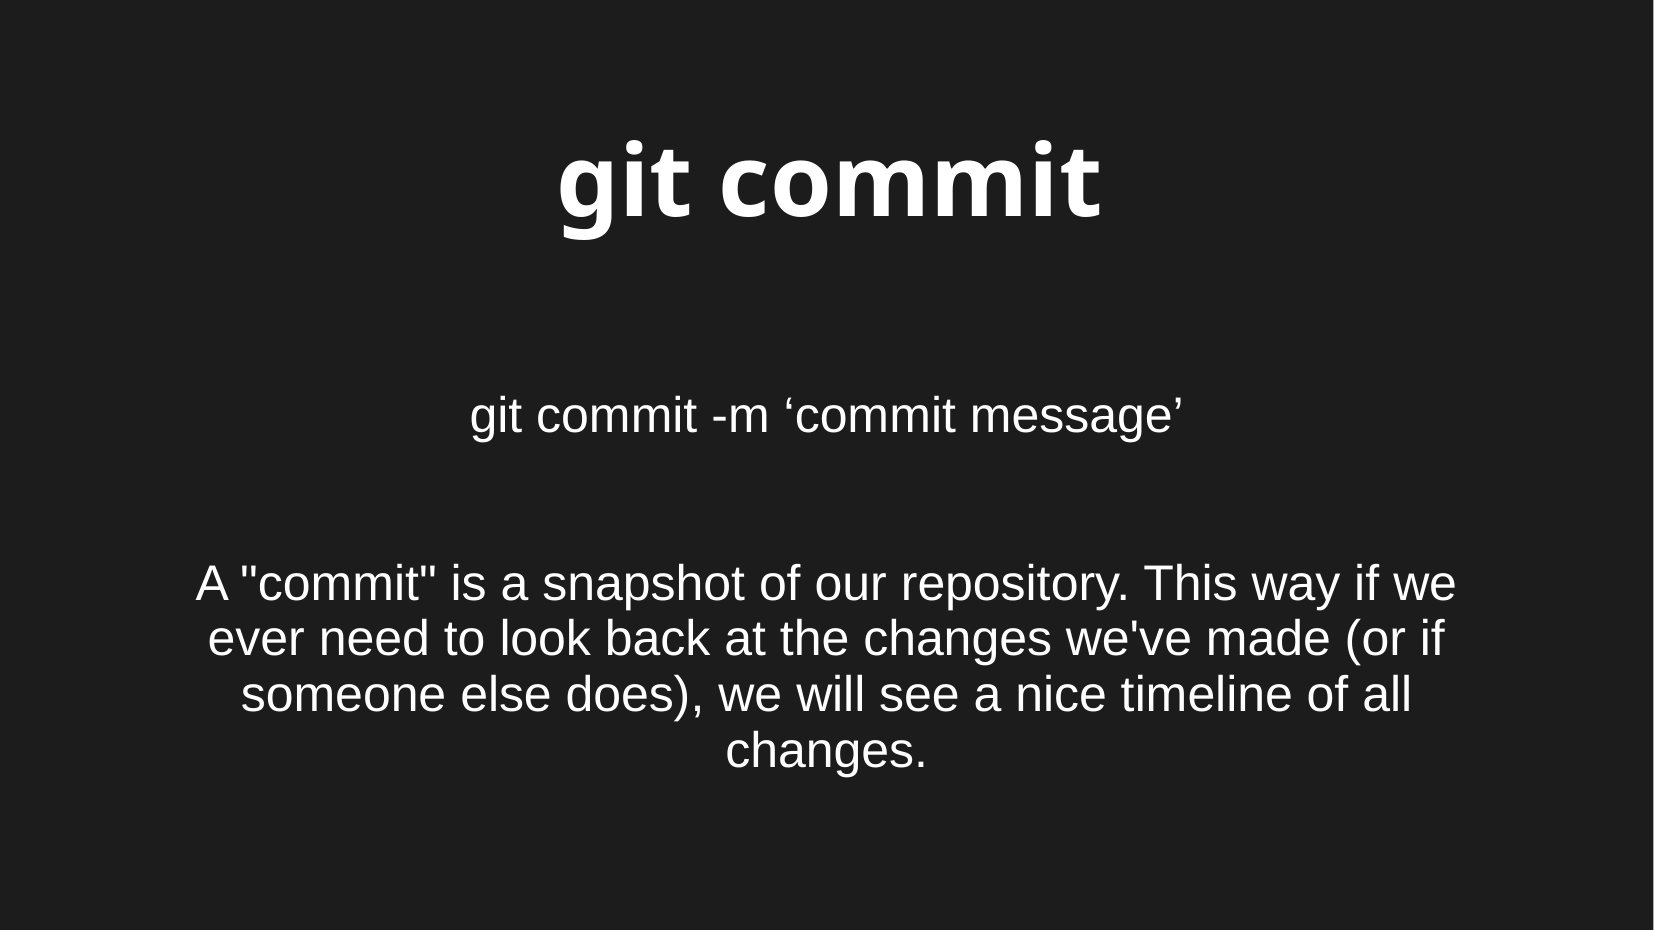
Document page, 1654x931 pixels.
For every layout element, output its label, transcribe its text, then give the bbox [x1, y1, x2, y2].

subtitle git commit -m ‘commit message’ A "commit" is a snapshot of our repository. This way if we ever need to look back at the changes we've made (or if someone else does), we will see a nice timeline of all changes. [82, 312, 1571, 853]
title git commit [253, 100, 1406, 254]
